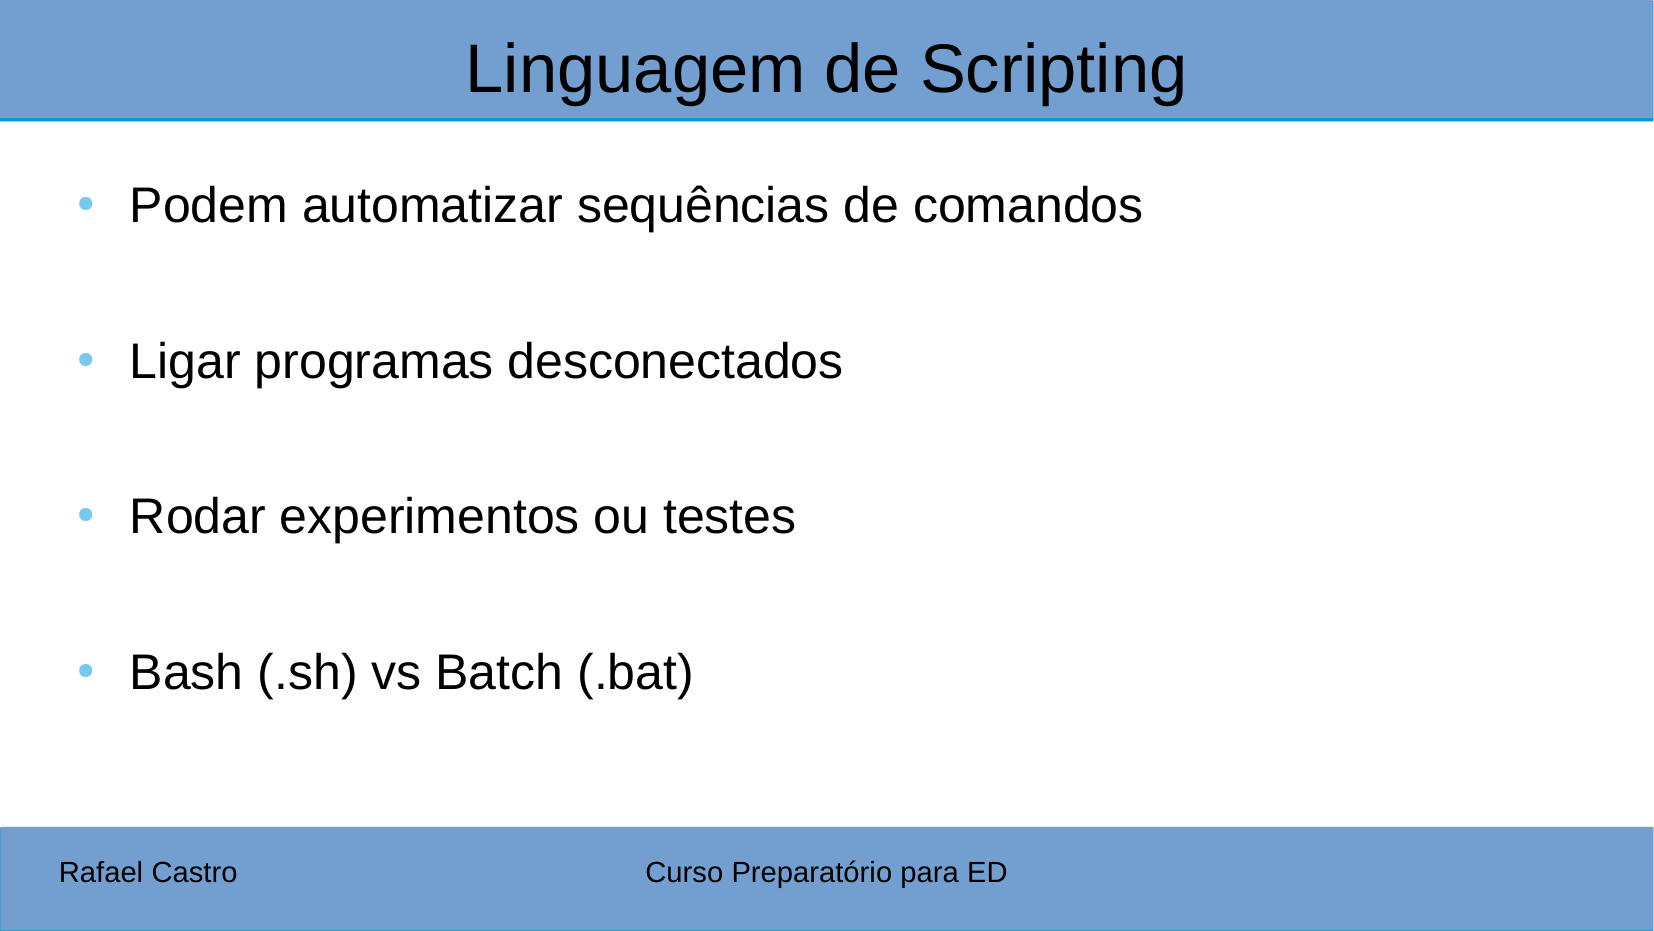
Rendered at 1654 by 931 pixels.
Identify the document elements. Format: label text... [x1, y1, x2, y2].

title Linguagem de Scripting [59, 29, 1595, 108]
list Podem automatizar sequências de comandos Ligar programas desconectados Rodar experimentos ou testes Bash (.sh) vs Batch (.bat) [59, 177, 1595, 768]
